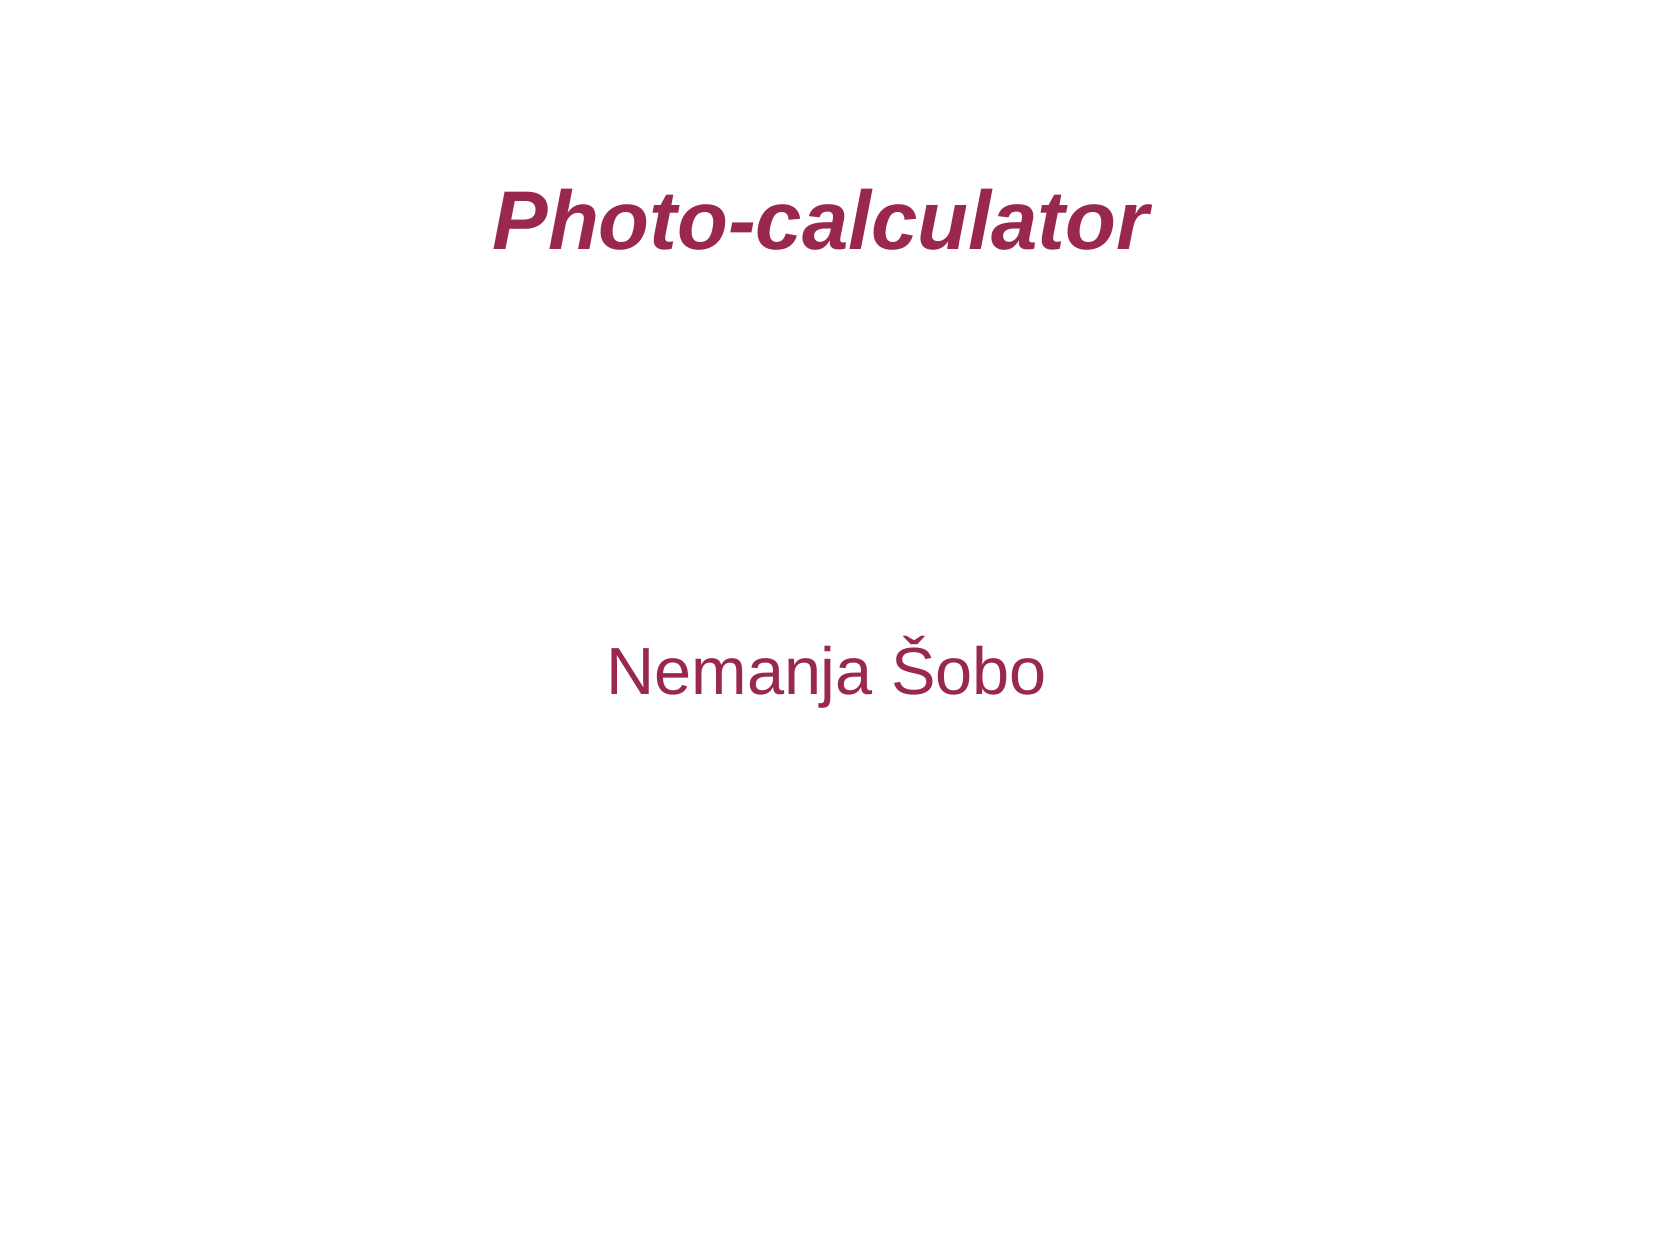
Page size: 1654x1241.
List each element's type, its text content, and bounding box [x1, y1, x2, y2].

title Photo-calculator [135, 117, 1506, 325]
subtitle Nemanja Šobo [147, 354, 1506, 1063]
